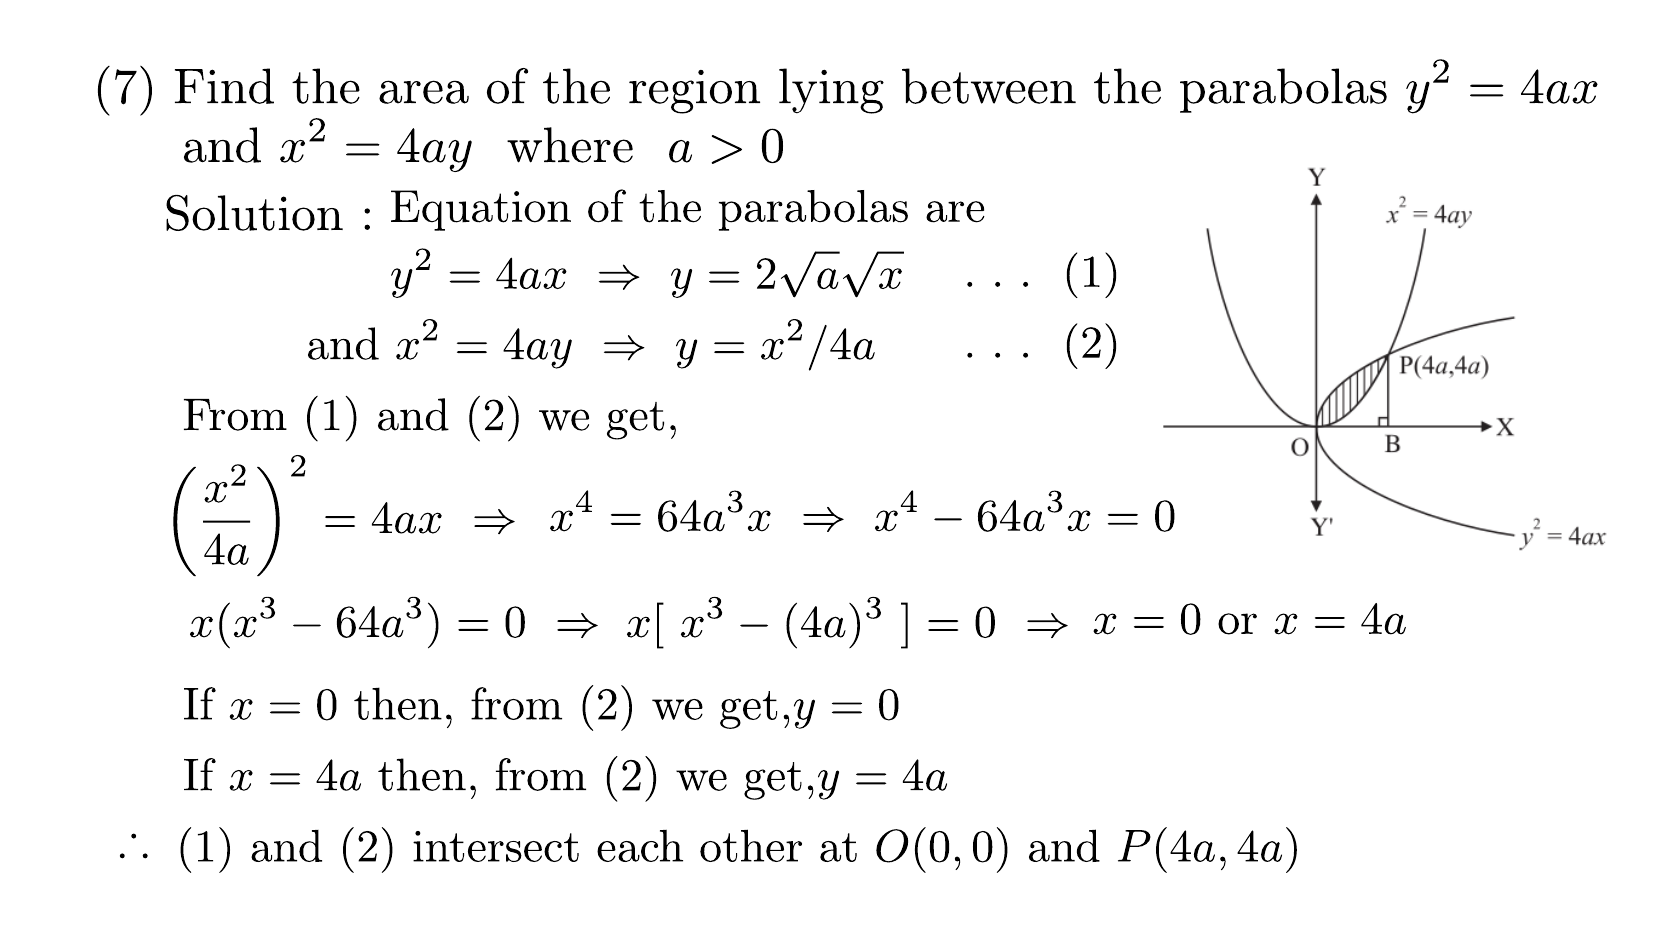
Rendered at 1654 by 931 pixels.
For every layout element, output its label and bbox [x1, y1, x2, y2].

picture [1163, 147, 1613, 573]
text_box [166, 454, 515, 577]
text_box [391, 248, 904, 298]
text_box [183, 395, 676, 442]
text_box [184, 755, 948, 802]
text_box [626, 596, 1068, 649]
text_box [874, 490, 1175, 532]
text_box [189, 596, 598, 649]
text_box [1093, 602, 1406, 635]
text_box [391, 189, 985, 231]
text_box [183, 118, 784, 173]
text_box [965, 323, 1117, 370]
text_box [166, 194, 370, 232]
text_box [119, 833, 148, 859]
text_box [307, 319, 875, 371]
text_box [550, 490, 844, 533]
text_box [95, 59, 1598, 116]
text_box [178, 827, 1297, 873]
title [47, 37, 1607, 910]
text_box [965, 252, 1117, 299]
text_box [184, 685, 899, 731]
